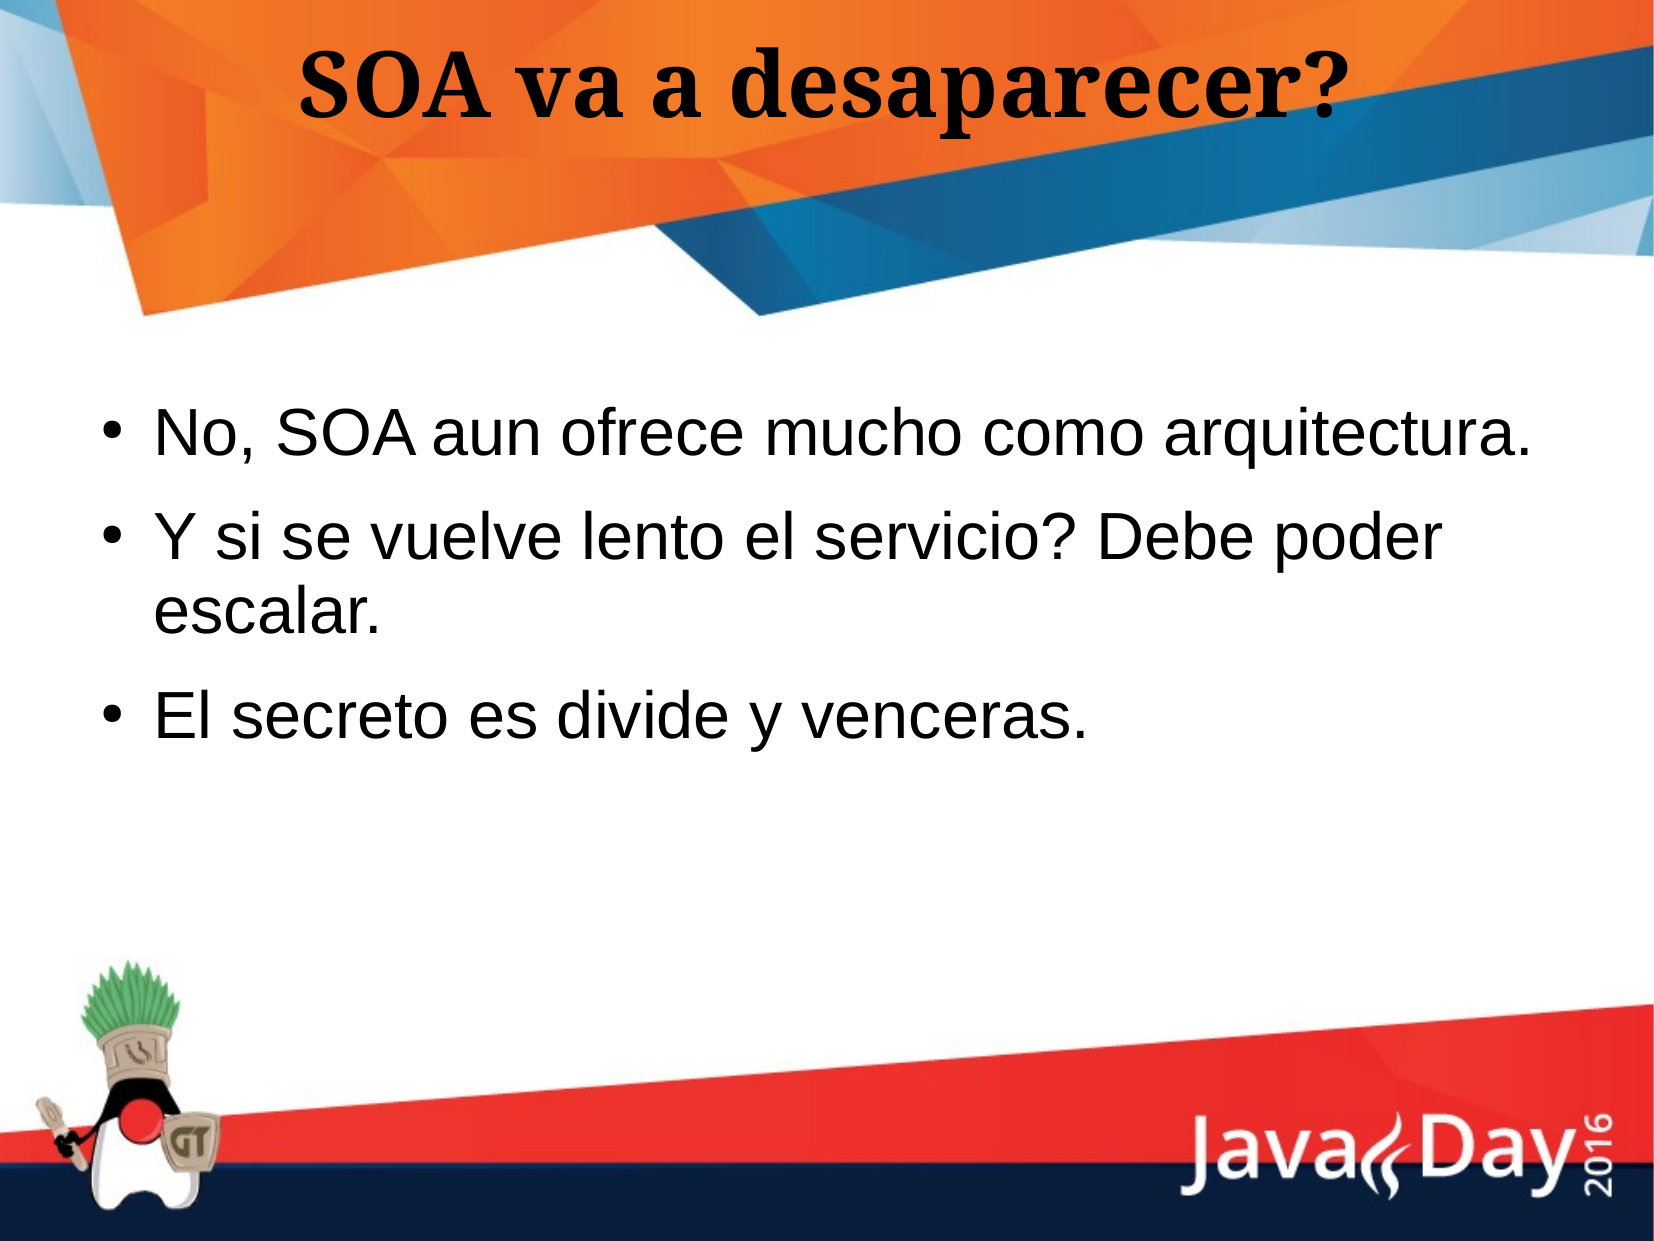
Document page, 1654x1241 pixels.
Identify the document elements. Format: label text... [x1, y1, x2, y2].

picture [1291, 194, 1303, 200]
title SOA va a desaparecer? [82, 0, 1571, 186]
list No, SOA aun ofrece mucho como arquitectura. Y si se vuelve lento el servicio? Debe poder escalar. El secreto es divide y venceras. [82, 290, 1571, 1010]
picture [0, 0, 1654, 1241]
